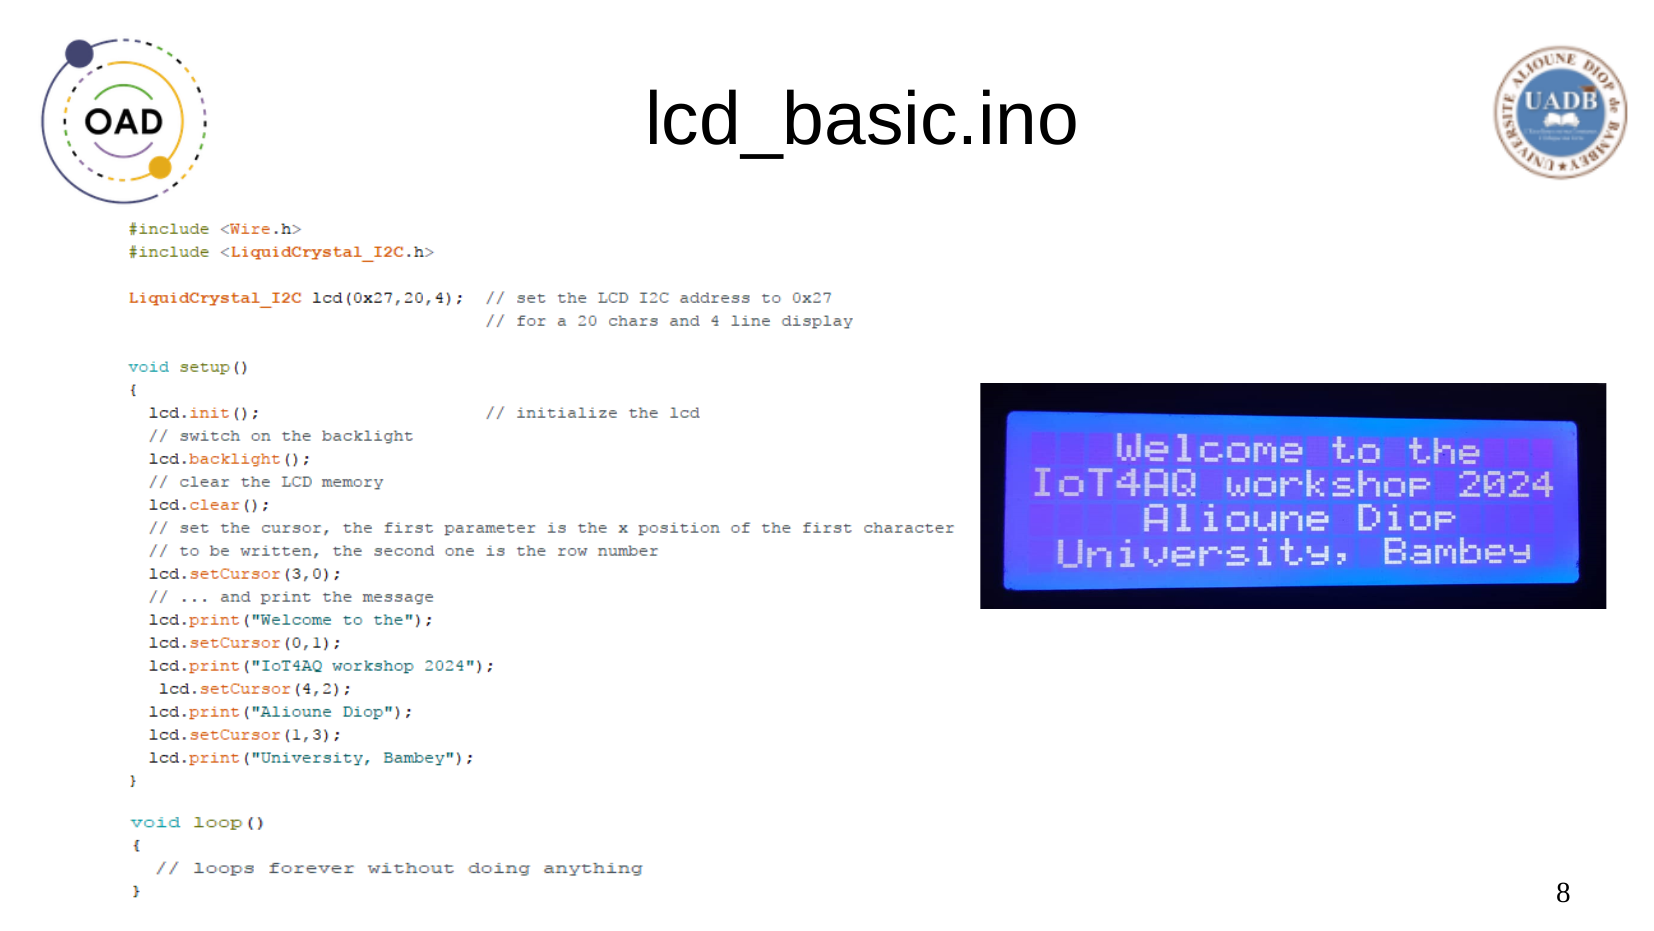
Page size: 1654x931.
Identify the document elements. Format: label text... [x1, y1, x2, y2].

picture [1482, 37, 1641, 188]
picture [0, 24, 981, 903]
slide_number <number> [1312, 873, 1571, 931]
text_box lcd_basic.ino [278, 37, 1446, 193]
picture [980, 383, 1607, 609]
